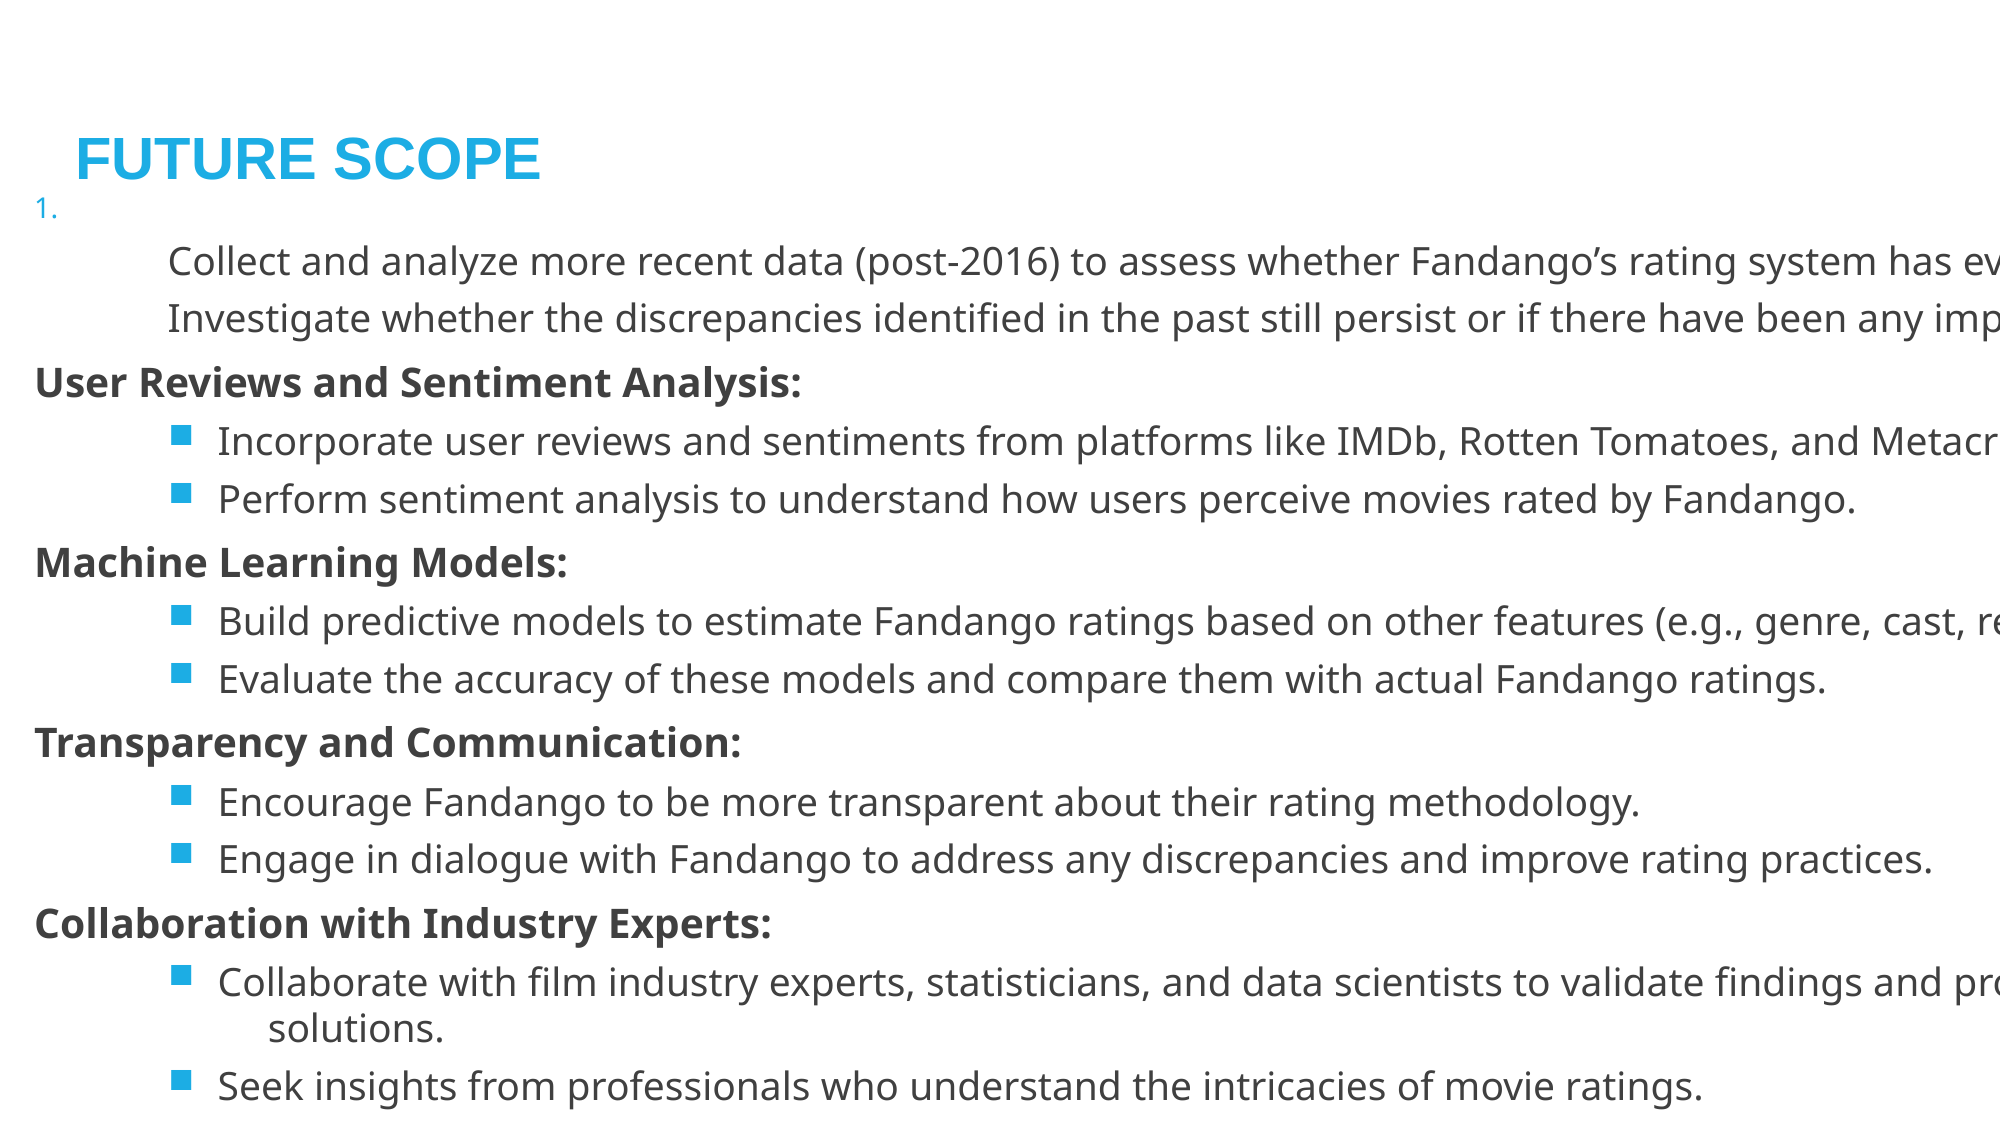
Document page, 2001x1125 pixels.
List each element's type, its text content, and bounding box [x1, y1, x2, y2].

list Collect and analyze more recent data (post-2016) to assess whether Fandango’s rating system has evolved. Investigate whether the discrepancies identified in the past still persist or if there have been any improvements. User Reviews and Sentiment Analysis: Incorporate user reviews and sentiments from platforms like IMDb, Rotten Tomatoes, and Metacritic. Perform sentiment analysis to understand how users perceive movies rated by Fandango. Machine Learning Models: Build predictive models to estimate Fandango ratings based on other features (e.g., genre, cast, release date). Evaluate the accuracy of these models and compare them with actual Fandango ratings. Transparency and Communication: Encourage Fandango to be more transparent about their rating methodology. Engage in dialogue with Fandango to address any discrepancies and improve rating practices. Collaboration with Industry Experts: Collaborate with film industry experts, statisticians, and data scientists to validate findings and propose solutions. Seek insights from professionals who understand the intricacies of movie ratings. [19, 178, 2000, 1125]
text_box Future scope [59, 112, 1870, 200]
